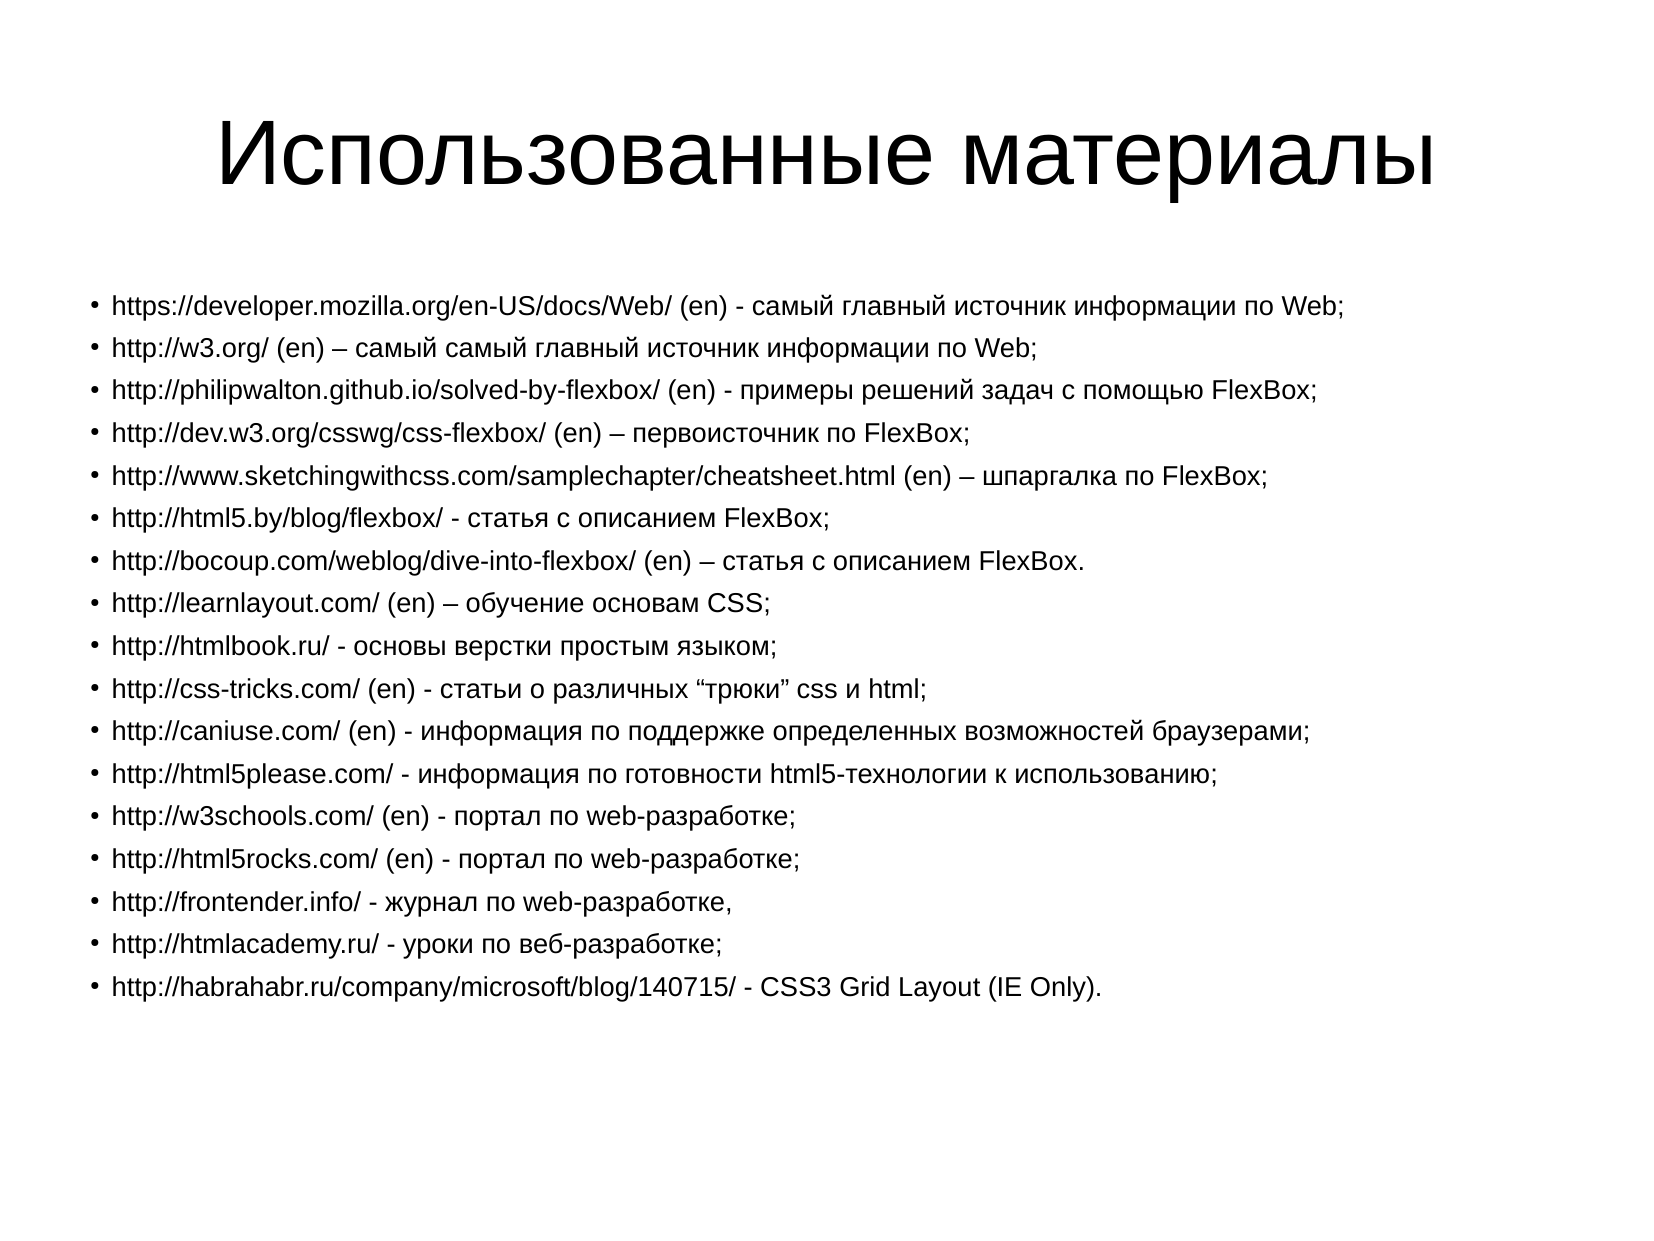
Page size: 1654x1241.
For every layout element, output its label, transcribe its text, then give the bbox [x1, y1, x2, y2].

list https://developer.mozilla.org/en-US/docs/Web/ (en) - самый главный источник информации по Web; http://w3.org/ (en) – самый самый главный источник информации по Web; http://philipwalton.github.io/solved-by-flexbox/ (en) - примеры решений задач с помощью FlexBox; http://dev.w3.org/csswg/css-flexbox/ (en) – первоисточник по FlexBox; http://www.sketchingwithcss.com/samplechapter/cheatsheet.html (en) – шпаргалка по FlexBox; http://html5.by/blog/flexbox/ - статья с описанием FlexBox; http://bocoup.com/weblog/dive-into-flexbox/ (en) – статья с описанием FlexBox. http://learnlayout.com/ (en) – обучение основам CSS; http://htmlbook.ru/ - основы верстки простым языком; http://css-tricks.com/ (en) - статьи о различных “трюки” css и html; http://caniuse.com/ (en) - информация по поддержке определенных возможностей браузерами; http://html5please.com/ - информация по готовности html5-технологии к использованию; http://w3schools.com/ (en) - портал по web-разработке; http://html5rocks.com/ (en) - портал по web-разработке; http://frontender.info/ - журнал по web-разработке, http://htmlacademy.ru/ - уроки по веб-разработке; http://habrahabr.ru/company/microsoft/blog/140715/ - CSS3 Grid Layout (IE Only). [82, 290, 1571, 1010]
title Использованные материалы [82, 49, 1571, 257]
